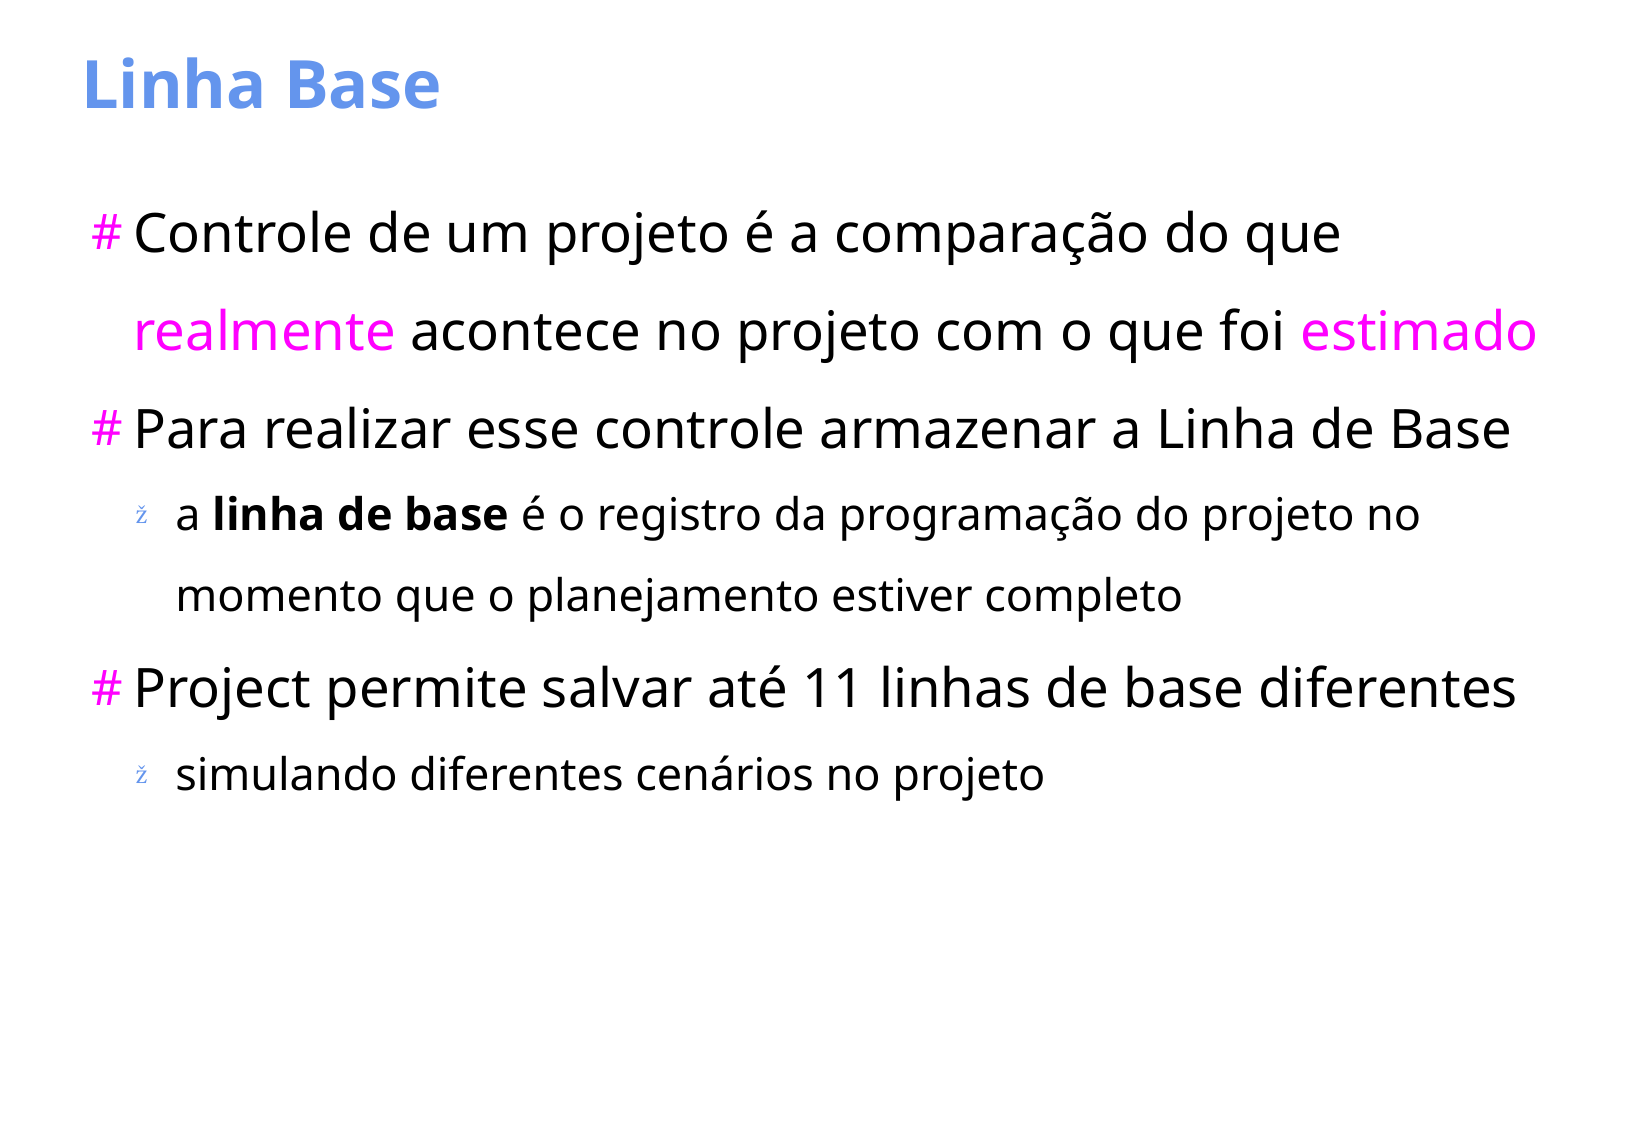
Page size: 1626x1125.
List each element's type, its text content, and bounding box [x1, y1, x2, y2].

list Controle de um projeto é a comparação do que realmente acontece no projeto com o que foi estimado Para realizar esse controle armazenar a Linha de Base a linha de base é o registro da programação do projeto no momento que o planejamento estiver completo Project permite salvar até 11 linhas de base diferentes simulando diferentes cenários no projeto [81, 165, 1544, 1016]
title Linha Base [81, 41, 1544, 122]
